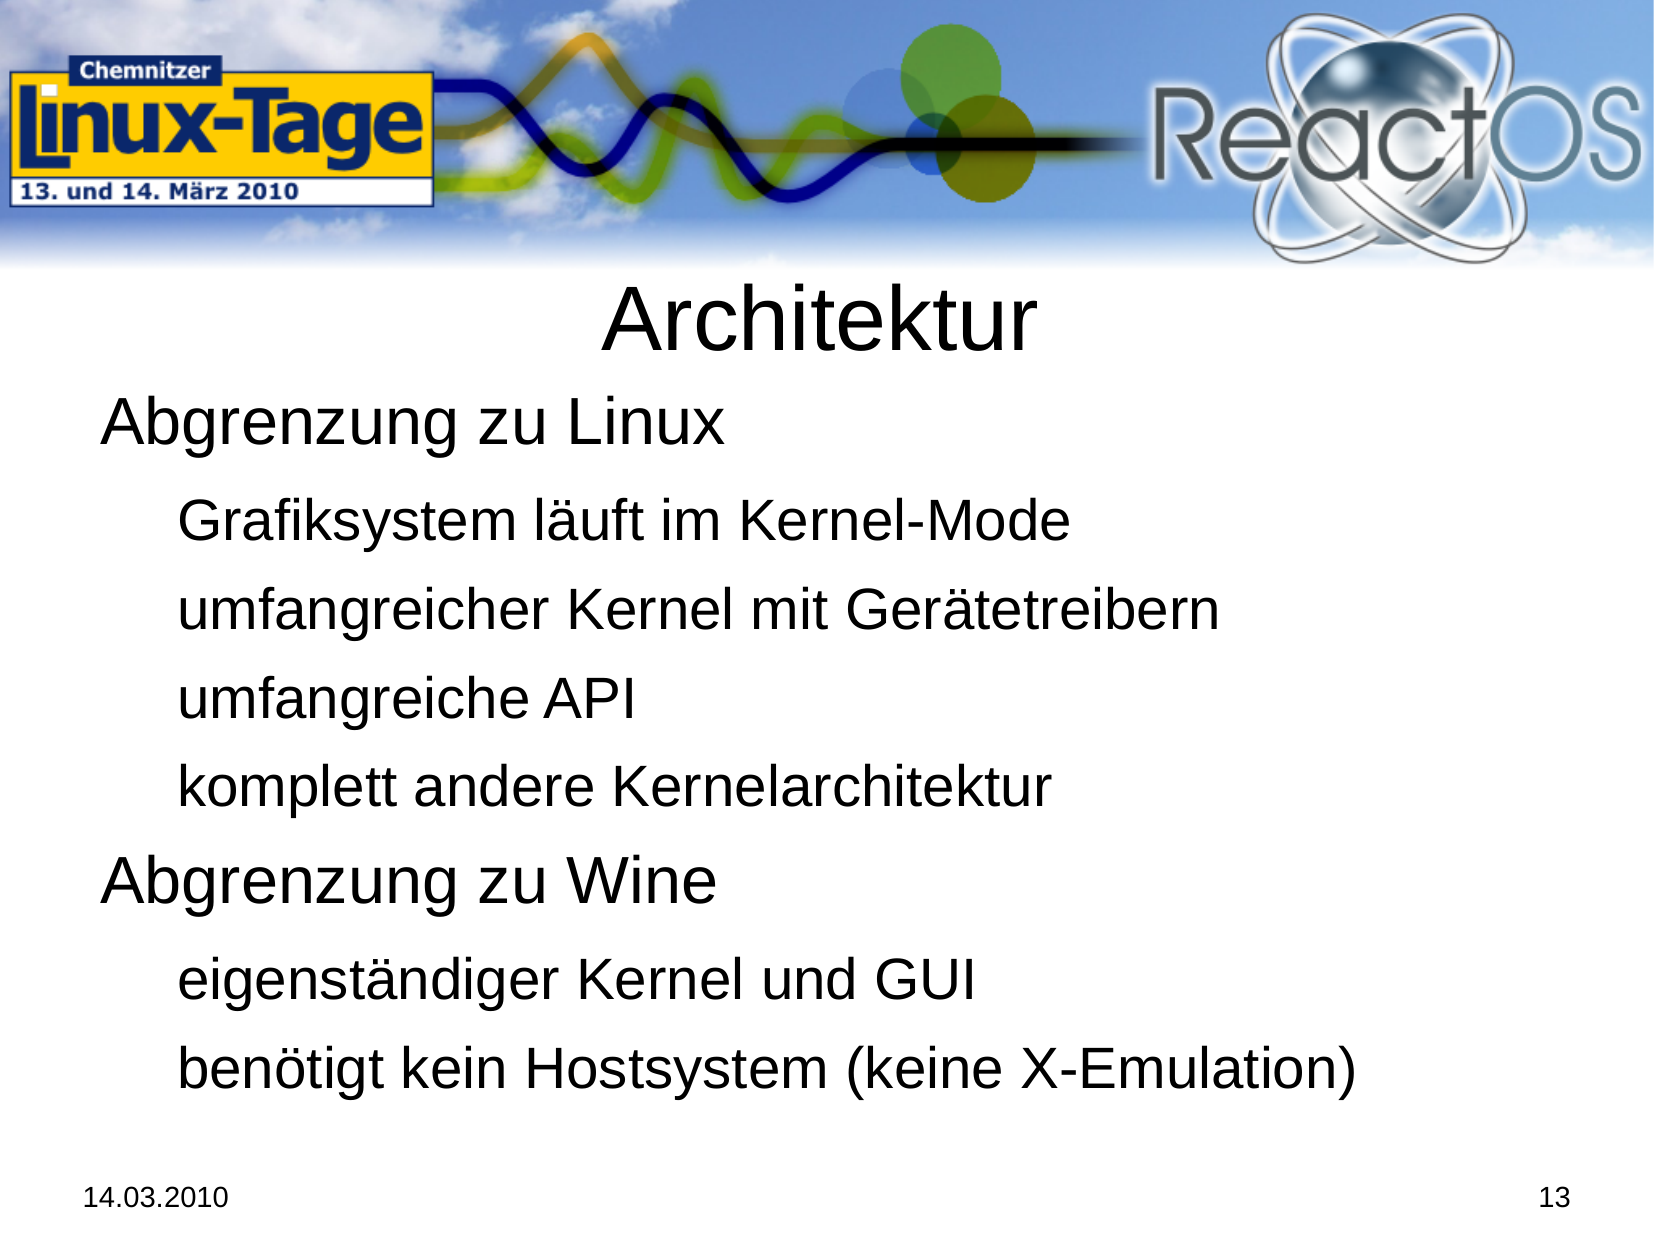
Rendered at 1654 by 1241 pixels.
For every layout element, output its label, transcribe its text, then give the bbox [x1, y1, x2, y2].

title Architektur [76, 230, 1565, 408]
list Abgrenzung zu Linux Grafiksystem läuft im Kernel-Mode umfangreicher Kernel mit Gerätetreibern umfangreiche API komplett andere Kernelarchitektur Abgrenzung zu Wine eigenständiger Kernel und GUI benötigt kein Hostsystem (keine X-Emulation) [82, 383, 1571, 1101]
picture [0, 0, 1654, 1241]
